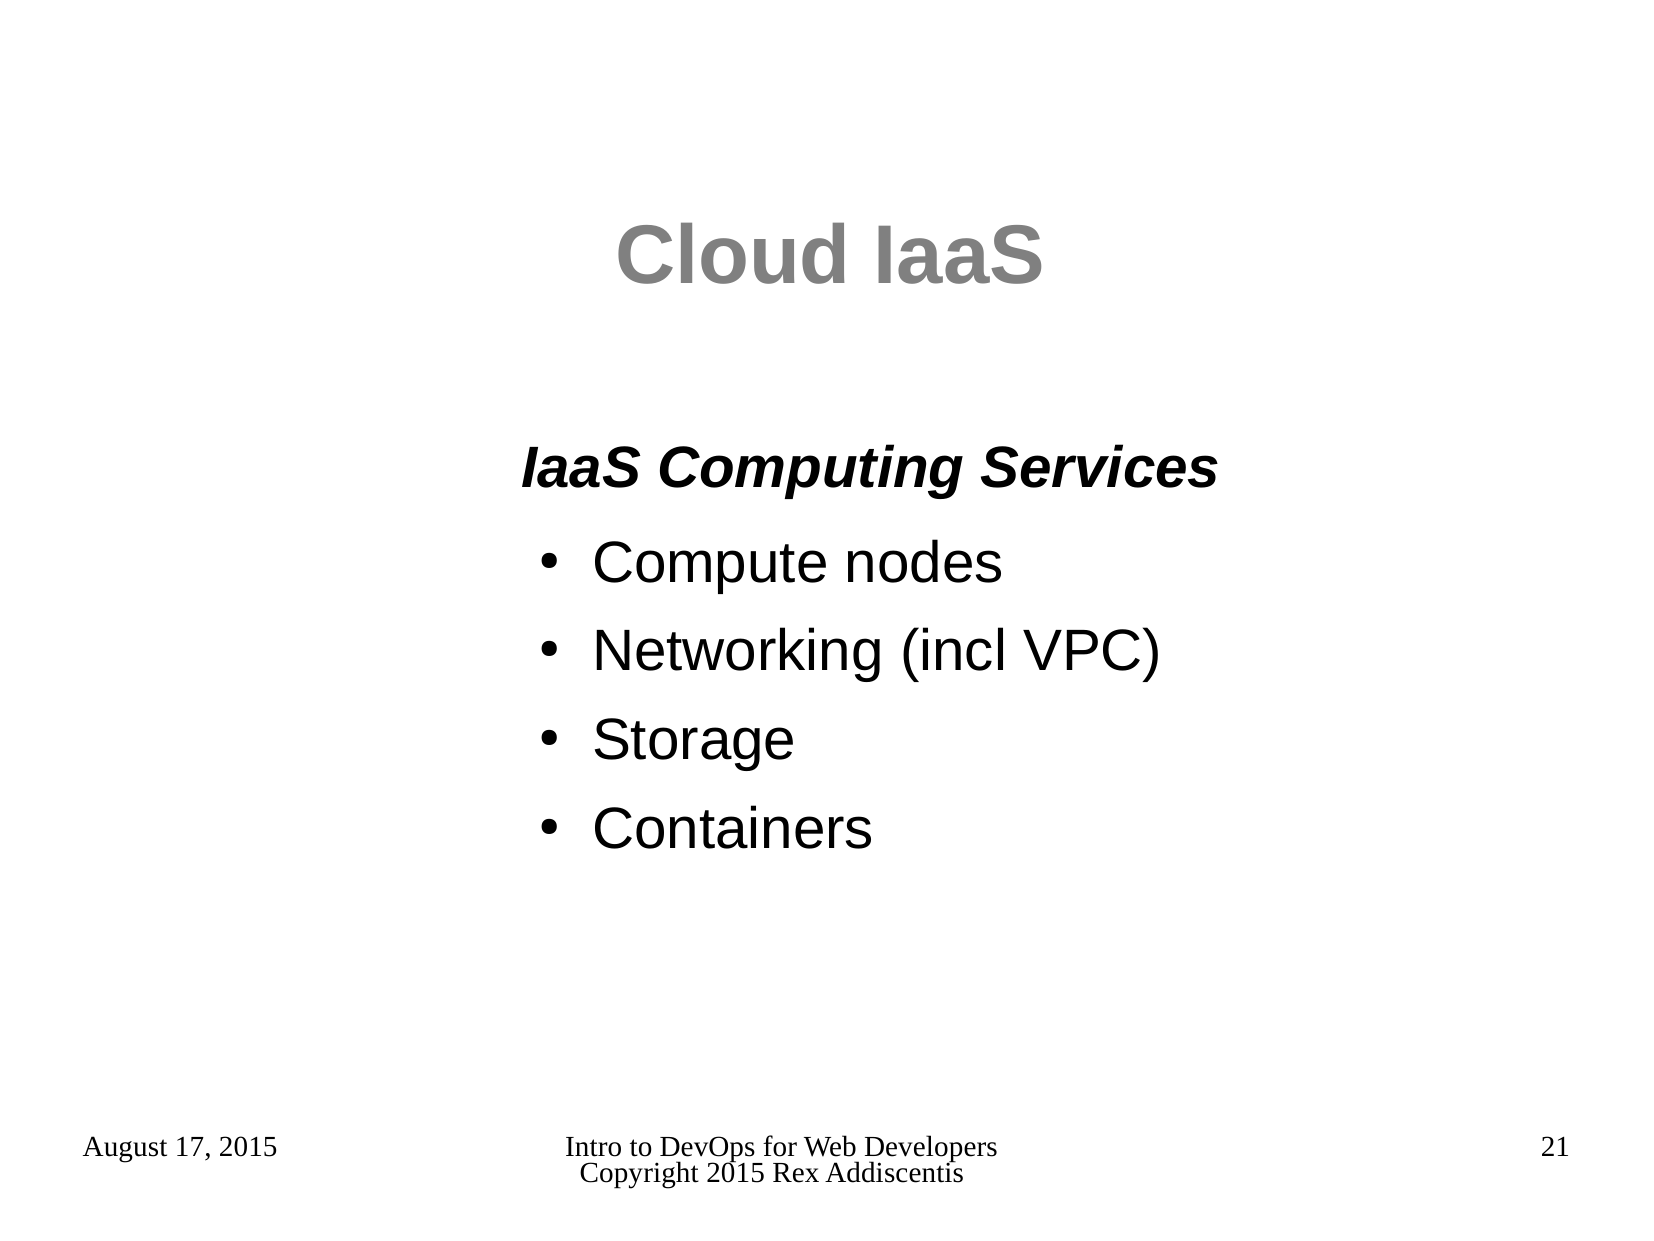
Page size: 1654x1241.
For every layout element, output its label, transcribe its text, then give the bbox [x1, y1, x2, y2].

list IaaS Computing Services Compute nodes Networking (incl VPC) Storage Containers [450, 435, 1411, 931]
list Cloud IaaS [209, 150, 1451, 361]
